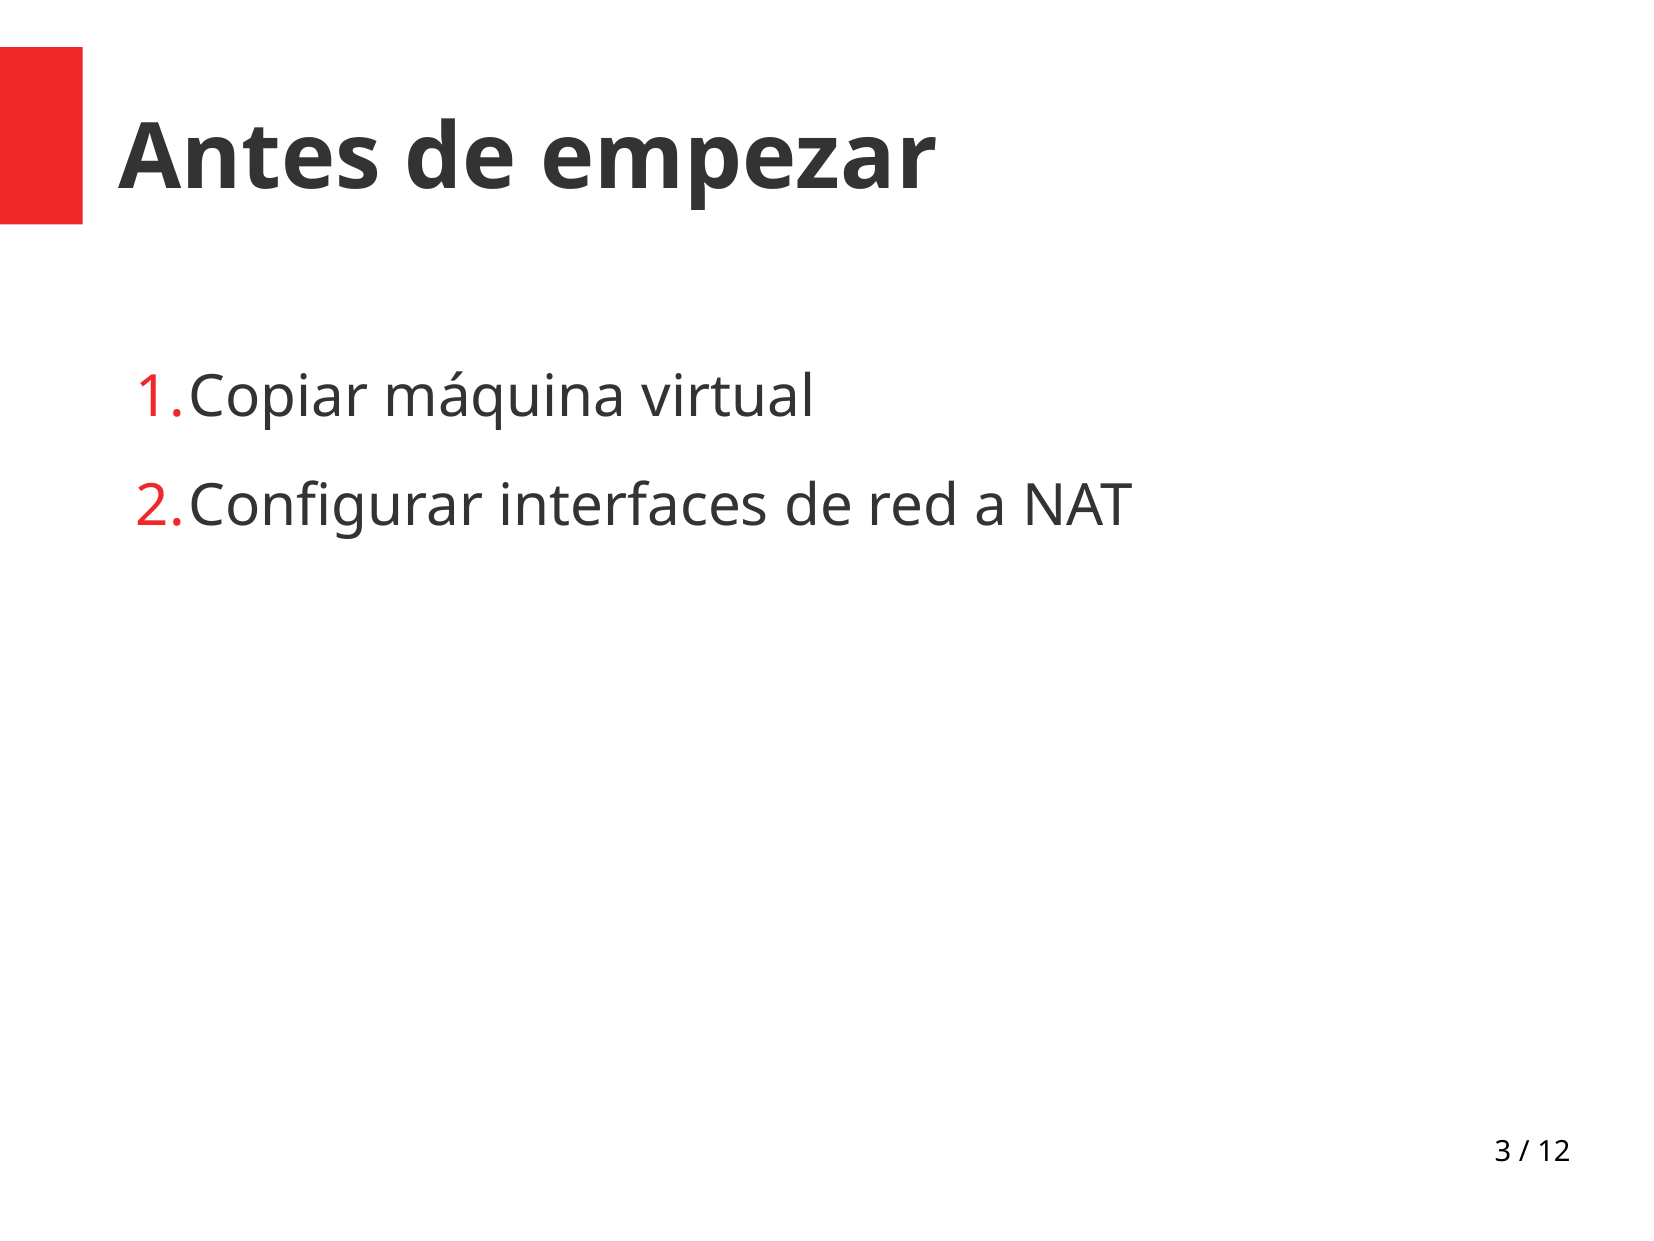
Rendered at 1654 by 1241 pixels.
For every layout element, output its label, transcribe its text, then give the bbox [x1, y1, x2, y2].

list Copiar máquina virtual Configurar interfaces de red a NAT [118, 354, 1536, 1074]
title Antes de empezar [118, 49, 1571, 257]
